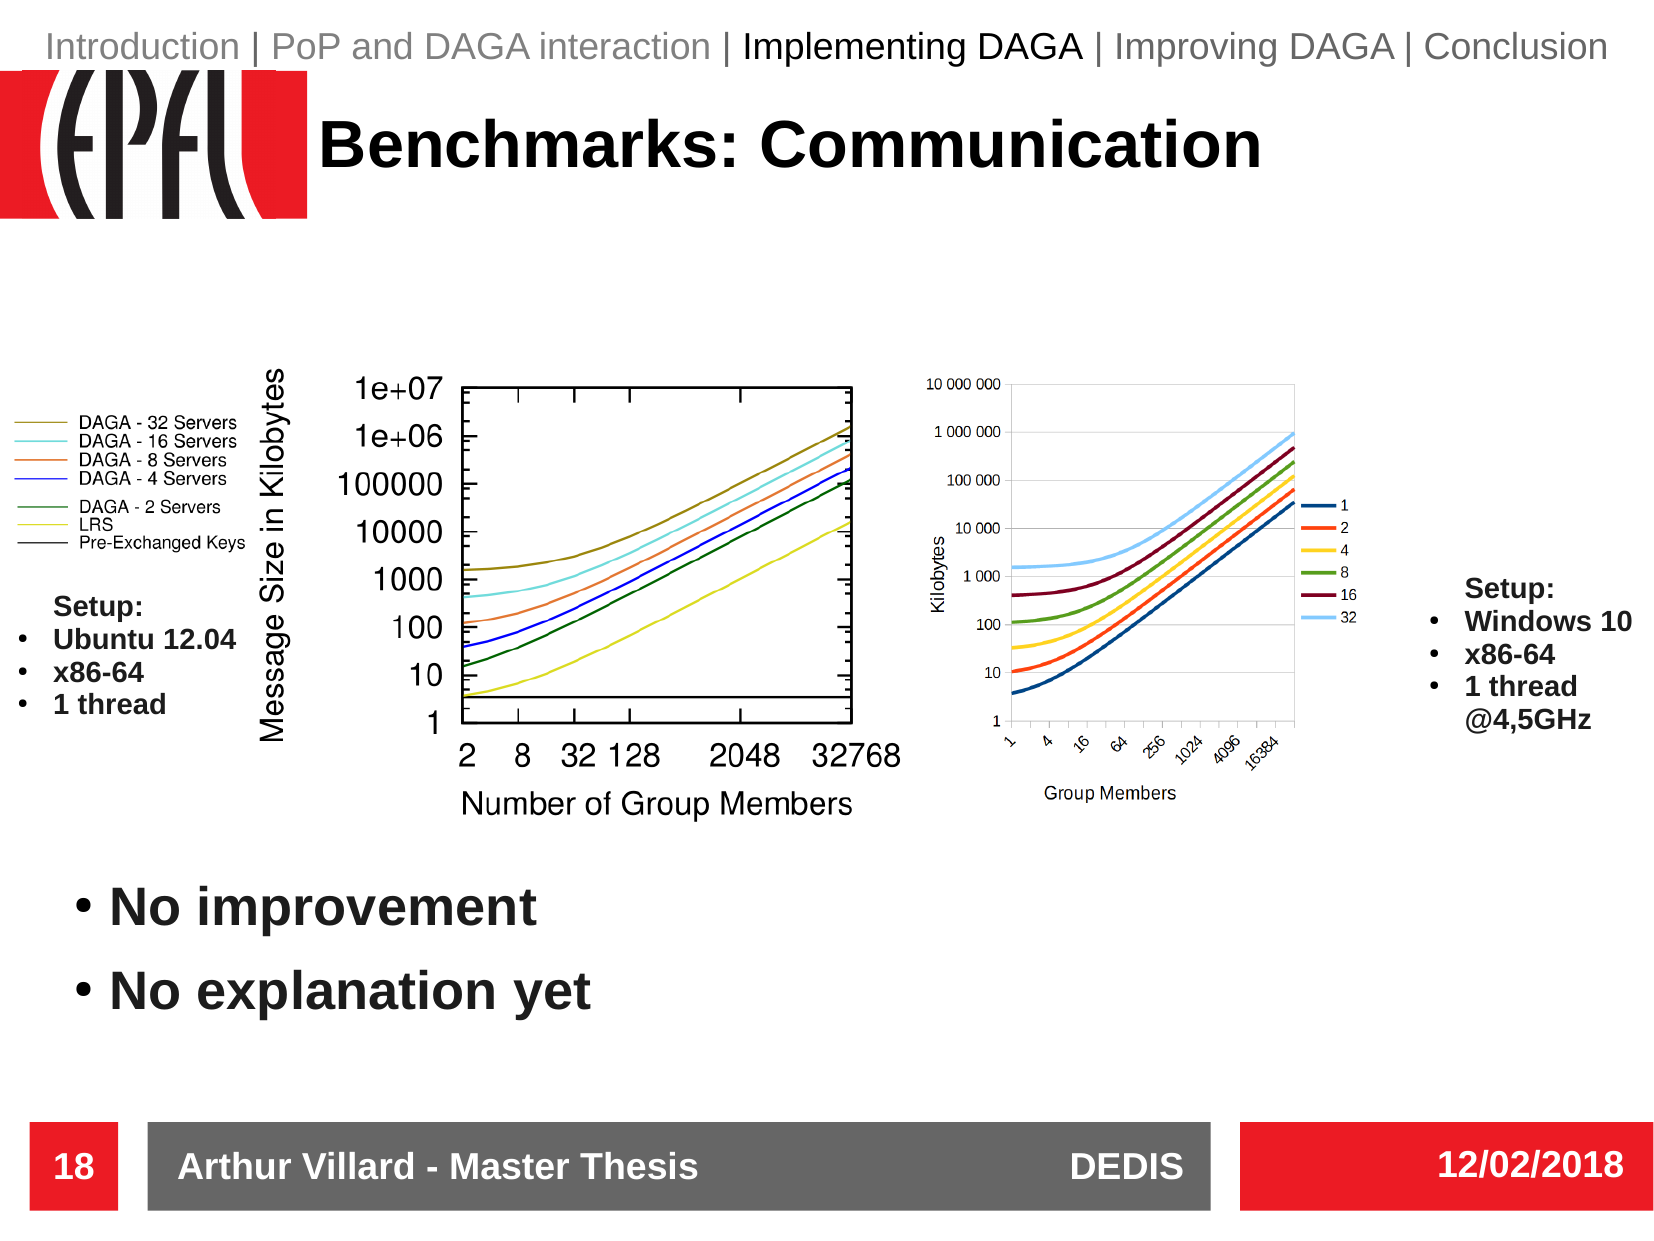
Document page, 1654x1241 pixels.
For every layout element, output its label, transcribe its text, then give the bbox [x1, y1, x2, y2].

list Setup: Ubuntu 12.04 x86-64 1 thread [17, 598, 240, 714]
title Benchmarks: Communication [318, 77, 1565, 219]
picture [926, 377, 1357, 804]
picture [22, 77, 276, 219]
list Setup: Windows 10 x86-64 1 thread @4,5GHz [1429, 596, 1639, 712]
list No improvement No explanation yet [73, 850, 1580, 1048]
picture [6, 410, 243, 491]
picture [11, 354, 910, 827]
text_box Introduction | PoP and DAGA interaction | Implementing DAGA | Improving DAGA | Conclusion [0, 15, 1654, 77]
